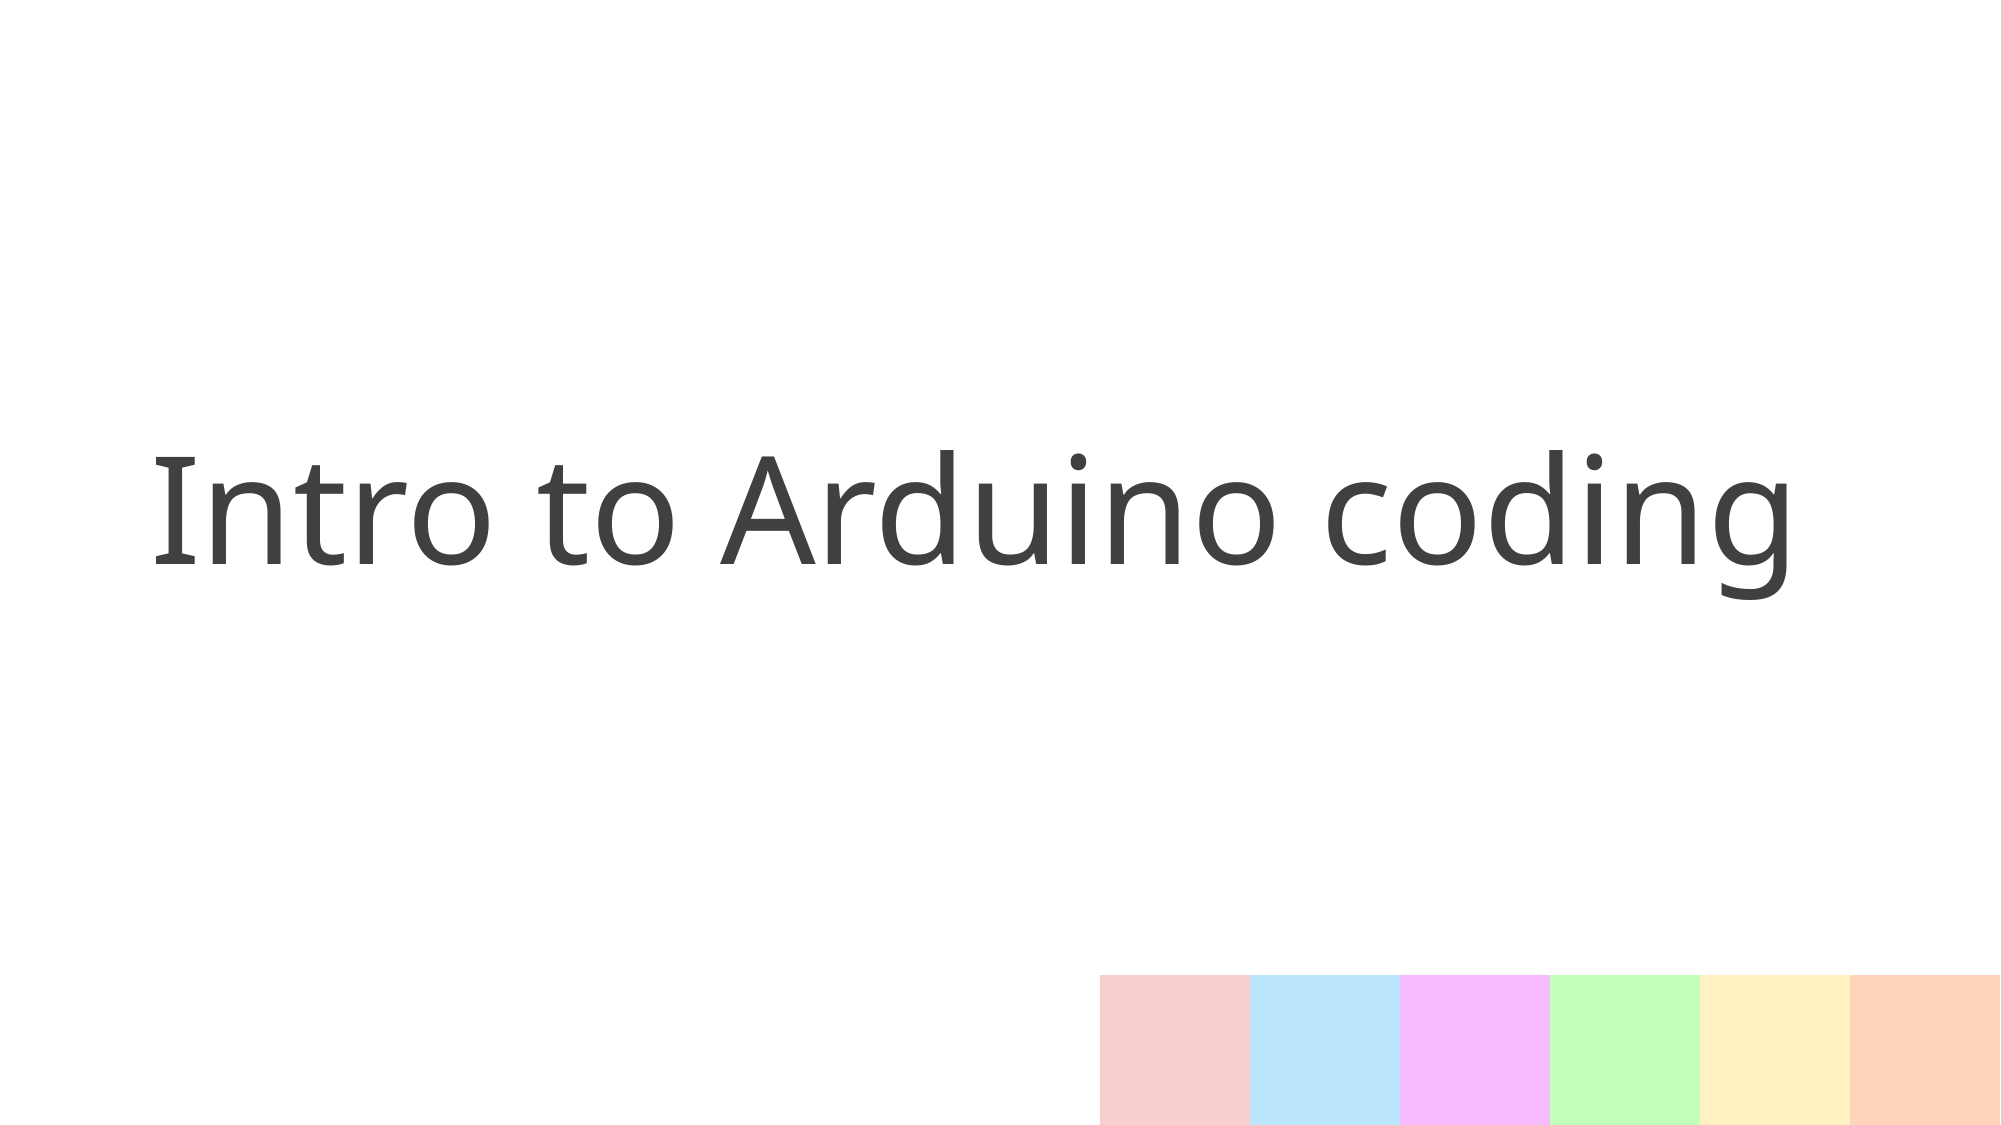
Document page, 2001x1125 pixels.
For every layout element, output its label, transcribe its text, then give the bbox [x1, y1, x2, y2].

title Intro to Arduino coding [75, 403, 1876, 609]
